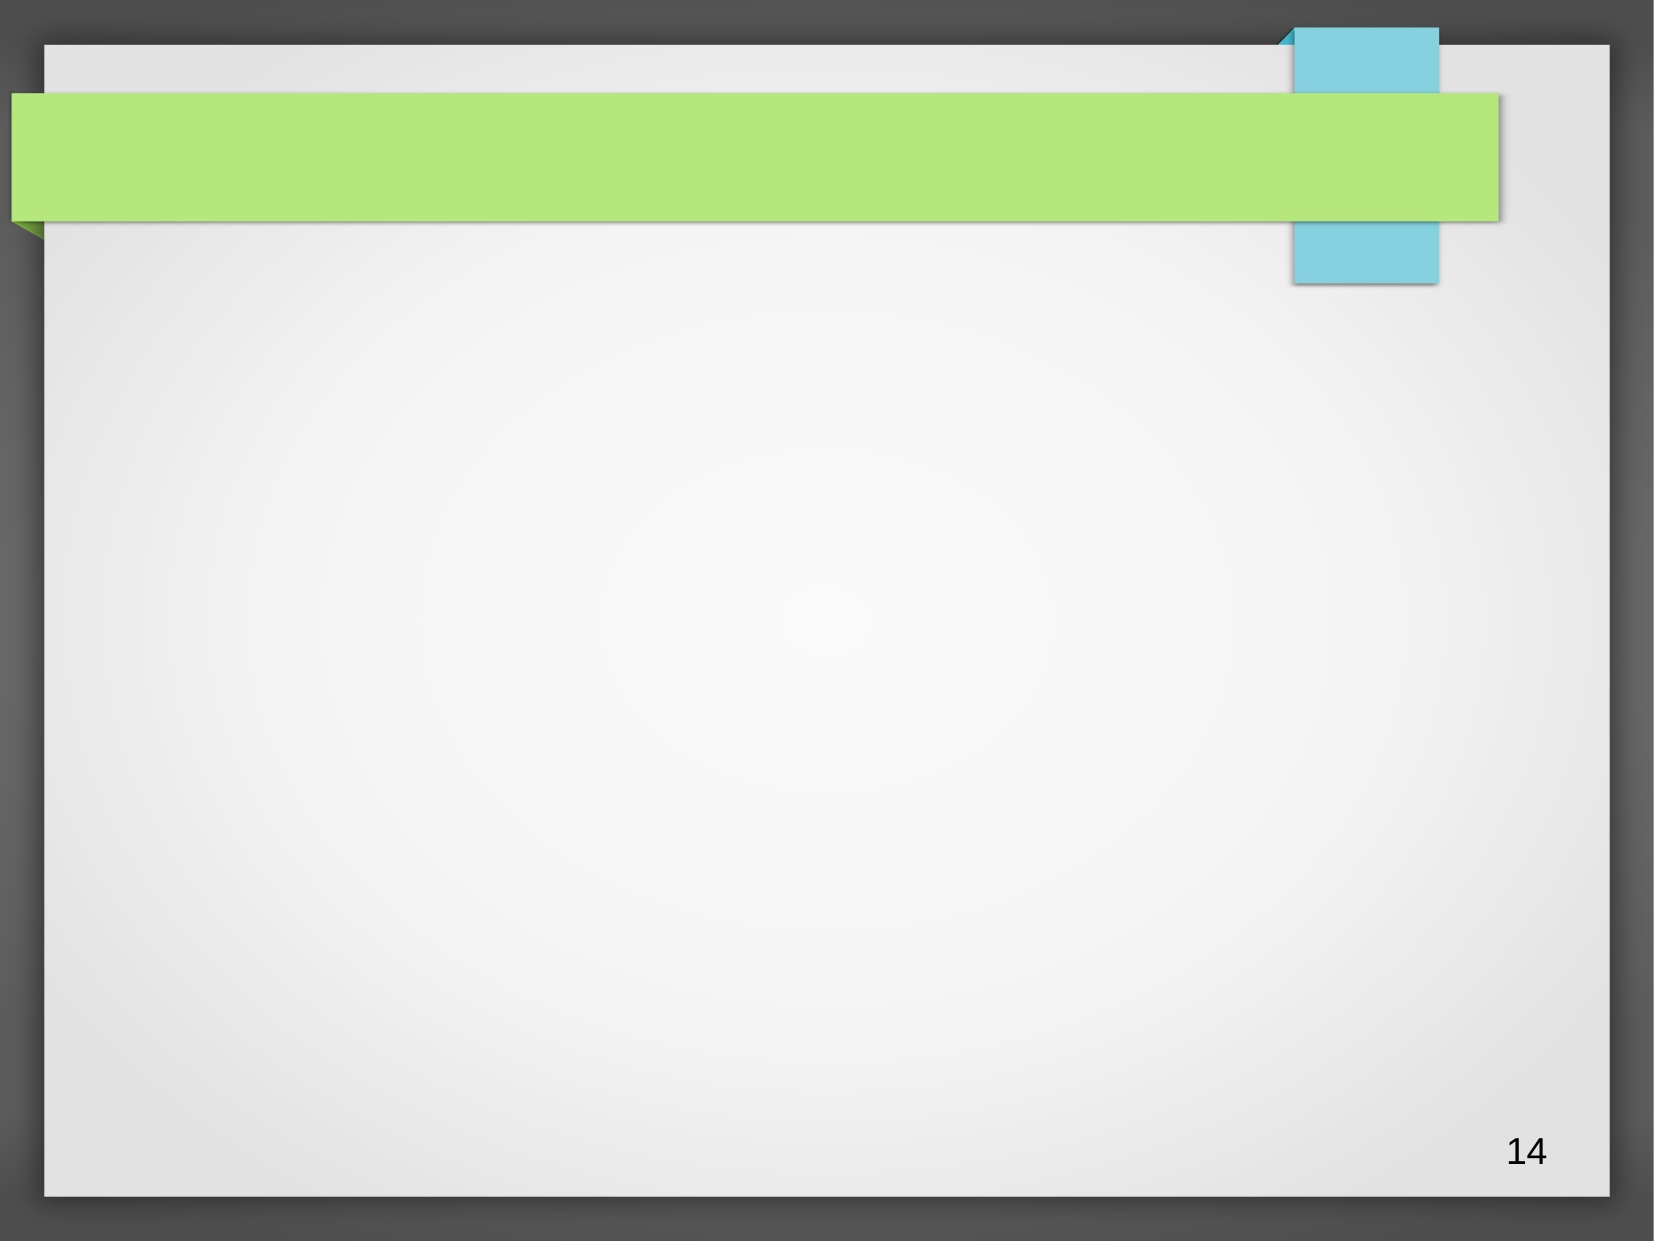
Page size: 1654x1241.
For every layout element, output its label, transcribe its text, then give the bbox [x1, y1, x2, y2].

text_box <number> [1491, 1122, 1654, 1194]
picture [0, 0, 1654, 1241]
